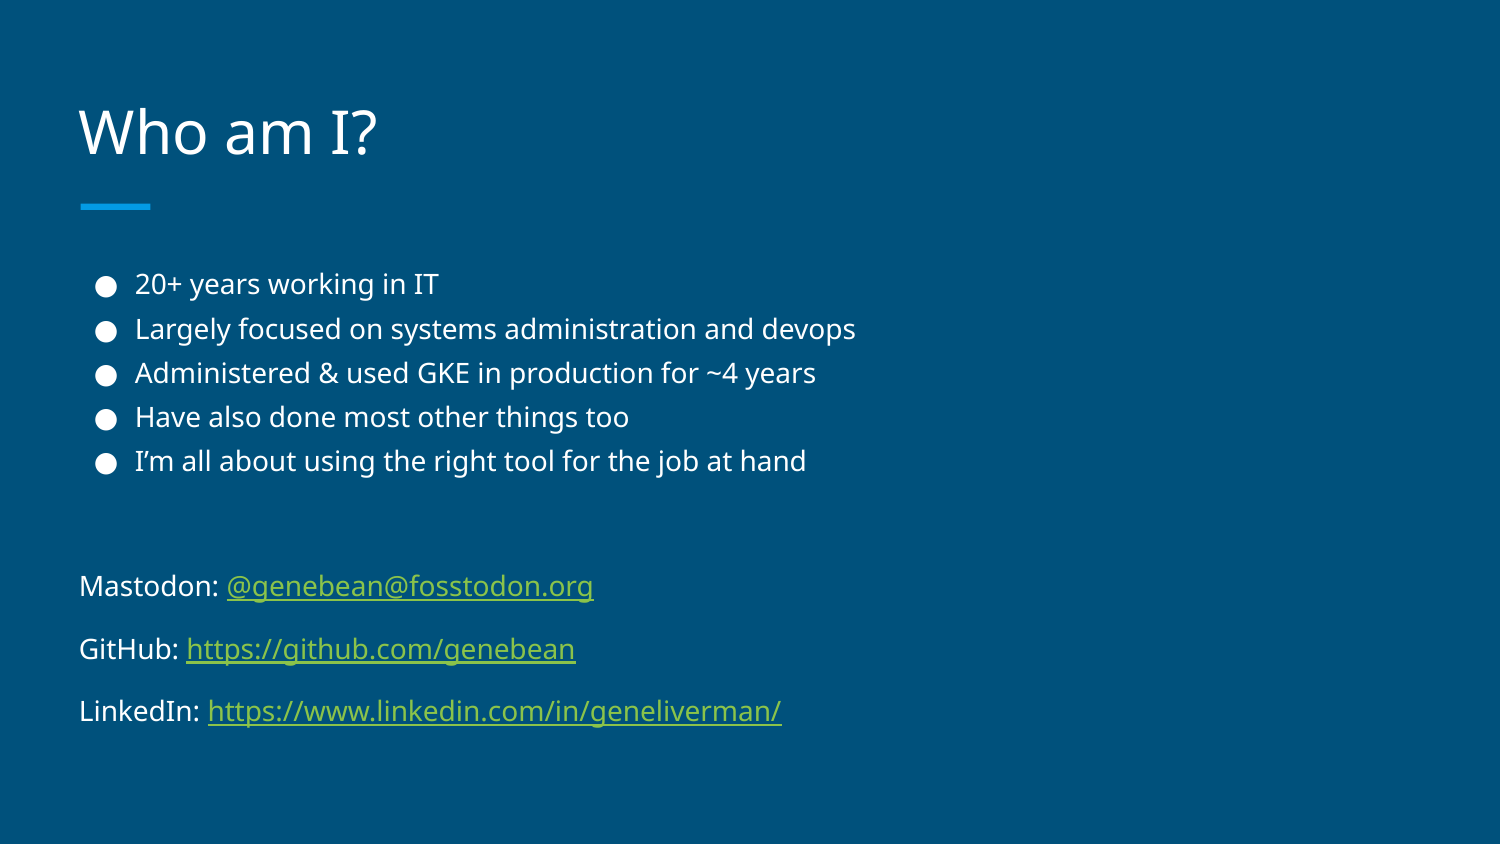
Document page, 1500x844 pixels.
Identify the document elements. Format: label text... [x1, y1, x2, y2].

title Who am I? [63, 75, 1437, 188]
list 20+ years working in IT Largely focused on systems administration and devops Administered & used GKE in production for ~4 years Have also done most other things too I’m all about using the right tool for the job at hand Mastodon: @genebean@fosstodon.org GitHub: https://github.com/genebean LinkedIn: https://www.linkedin.com/in/geneliverman/ [63, 244, 1437, 750]
